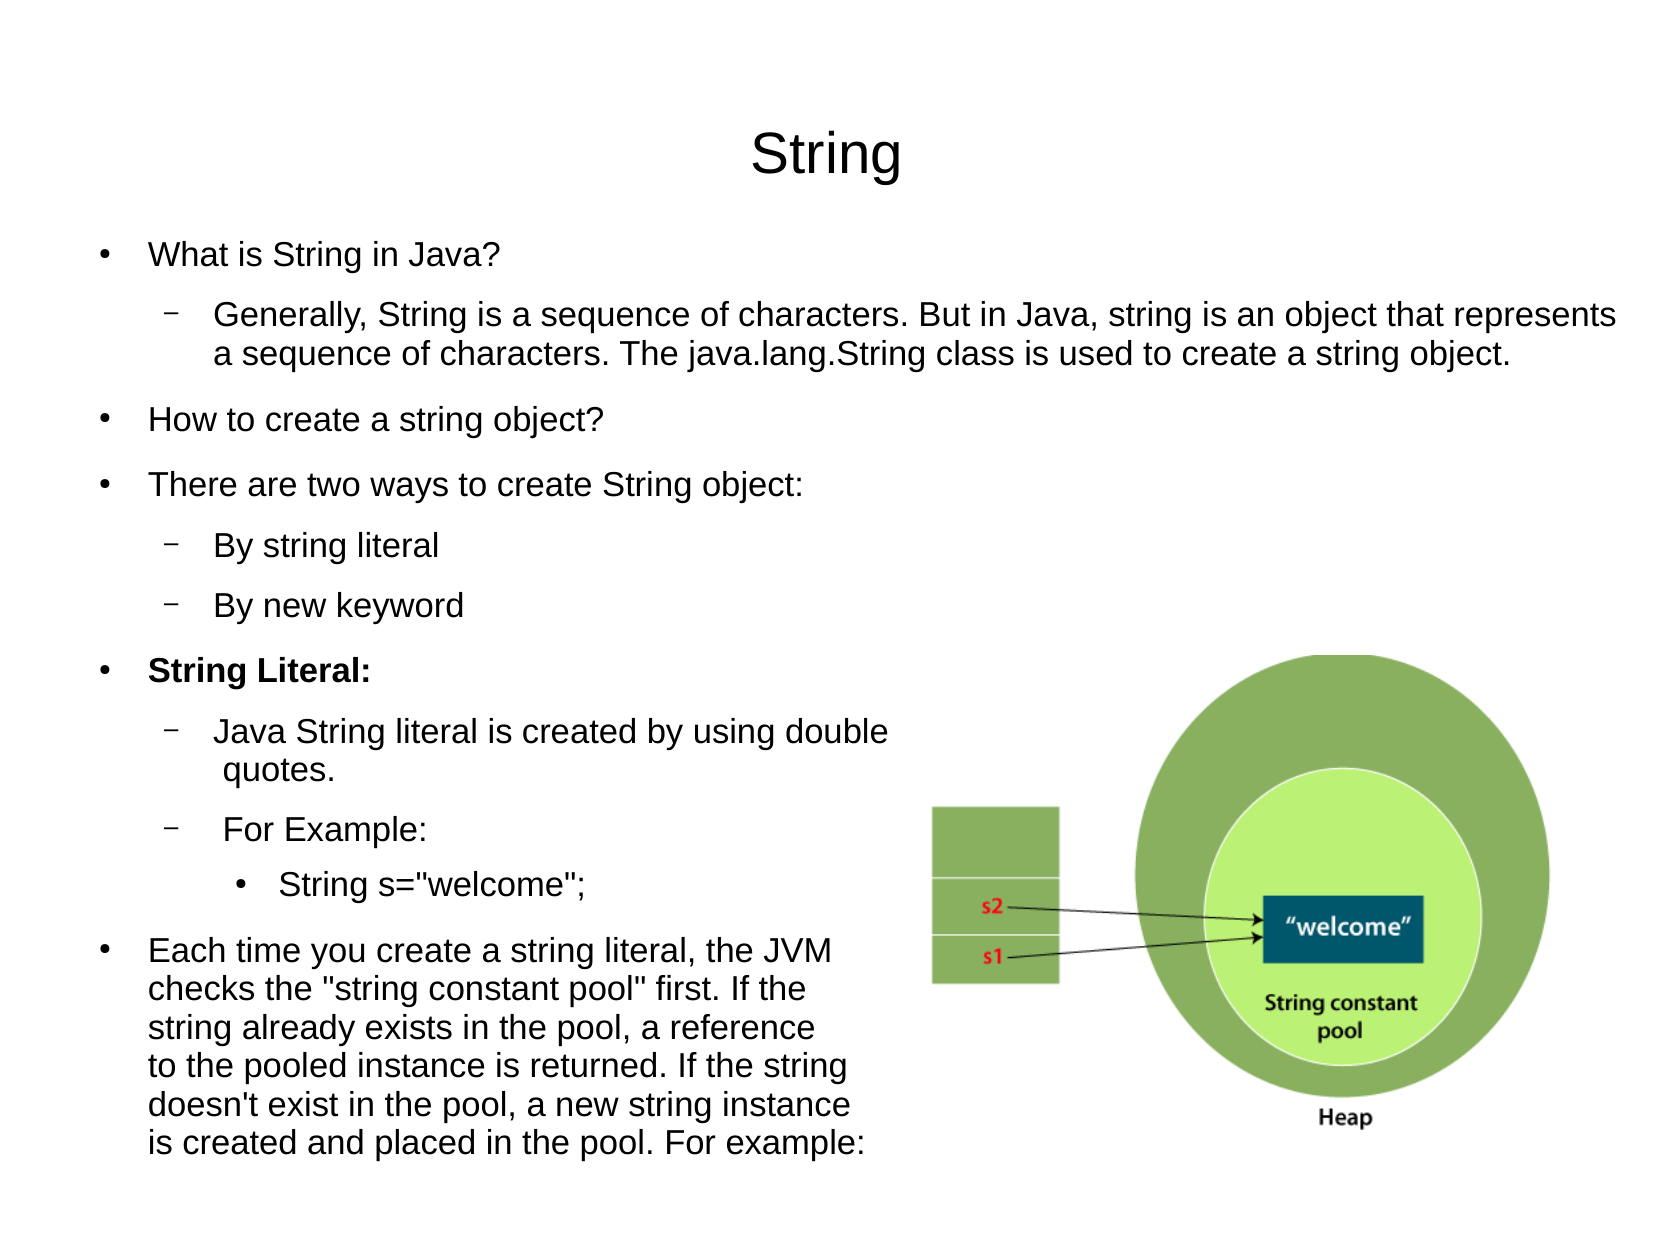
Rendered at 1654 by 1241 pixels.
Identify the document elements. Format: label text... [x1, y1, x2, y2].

title String [82, 49, 1571, 235]
list What is String in Java? Generally, String is a sequence of characters. But in Java, string is an object that represents a sequence of characters. The java.lang.String class is used to create a string object. How to create a string object? There are two ways to create String object: By string literal By new keyword String Literal: Java String literal is created by using double quotes. For Example: String s="welcome"; Each time you create a string literal, the JVM checks the "string constant pool" first. If the string already exists in the pool, a reference to the pooled instance is returned. If the string doesn't exist in the pool, a new string instance is created and placed in the pool. For example: [82, 235, 1622, 1197]
picture [922, 655, 1552, 1134]
